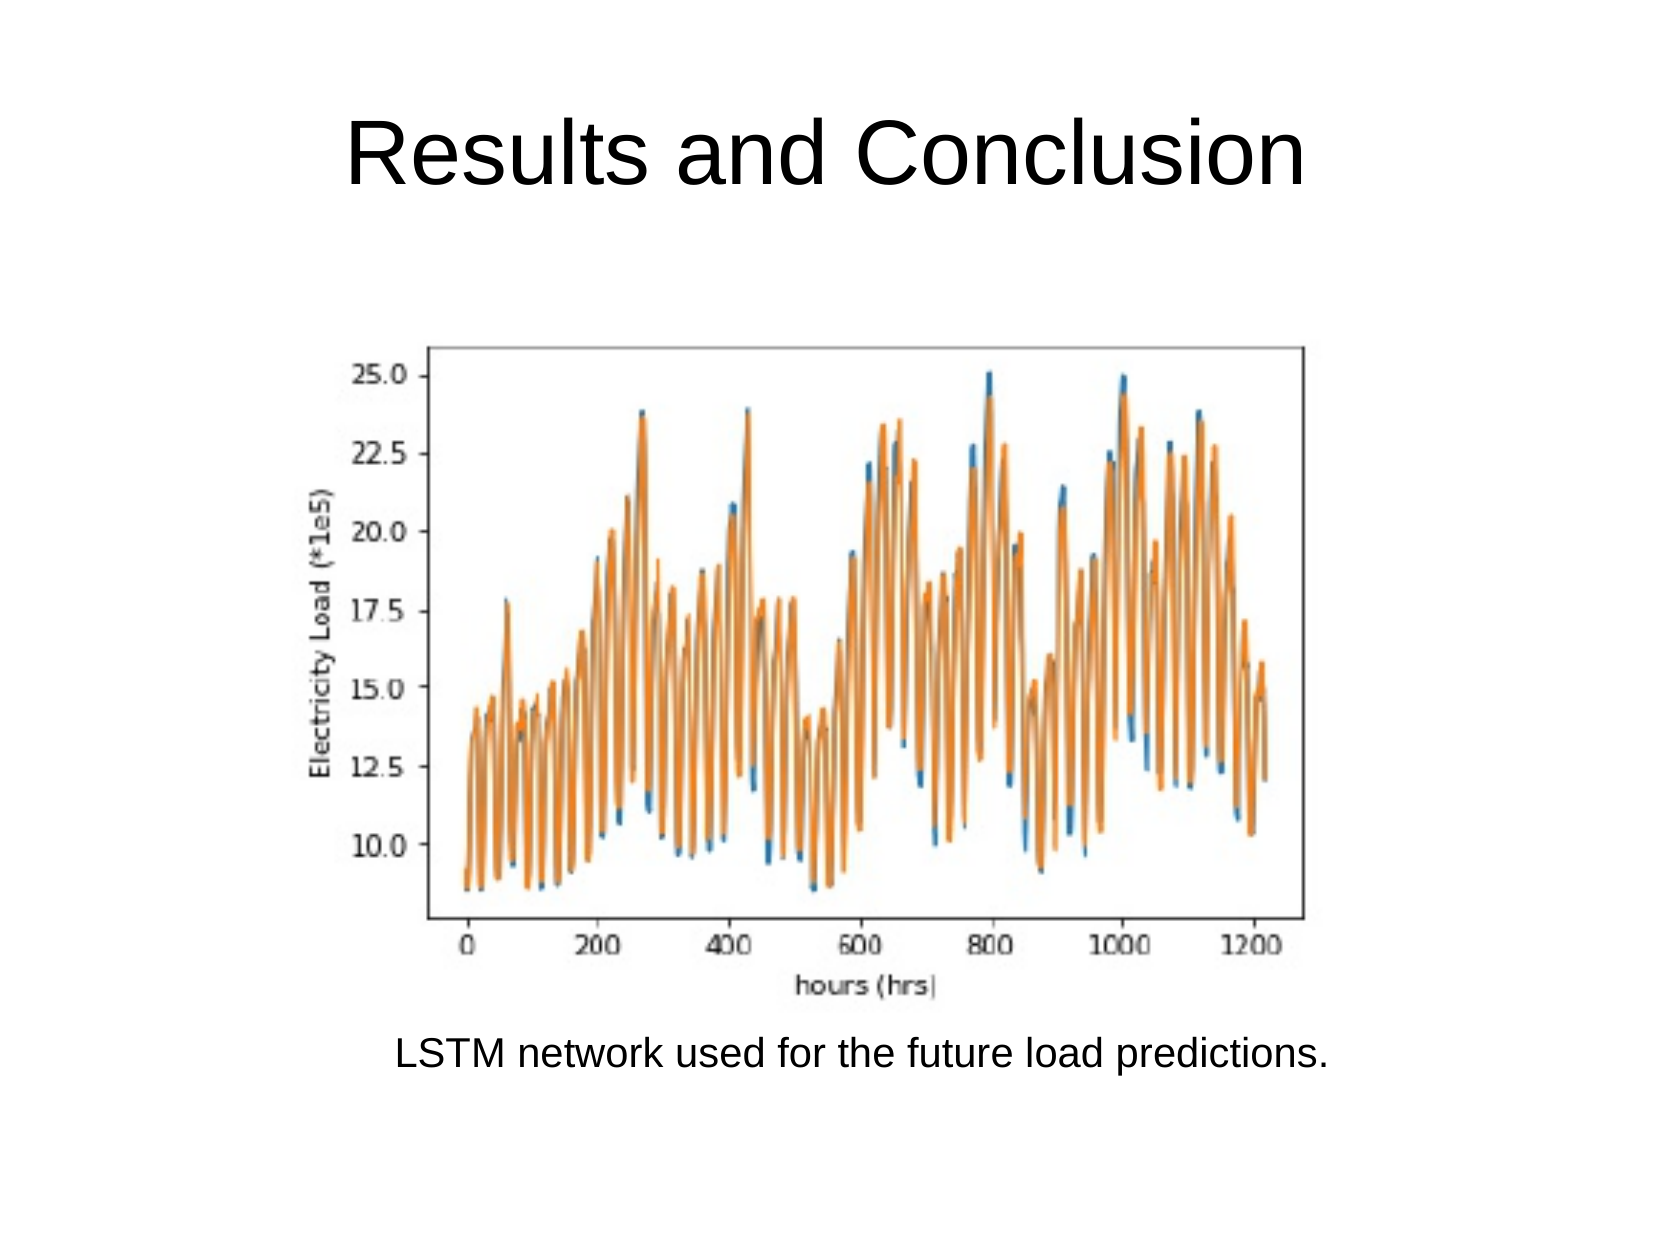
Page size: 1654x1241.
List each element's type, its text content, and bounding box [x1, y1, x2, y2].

list LSTM network used for the future load predictions. [82, 1029, 1571, 1156]
picture [250, 290, 1366, 1030]
title Results and Conclusion [82, 49, 1571, 257]
